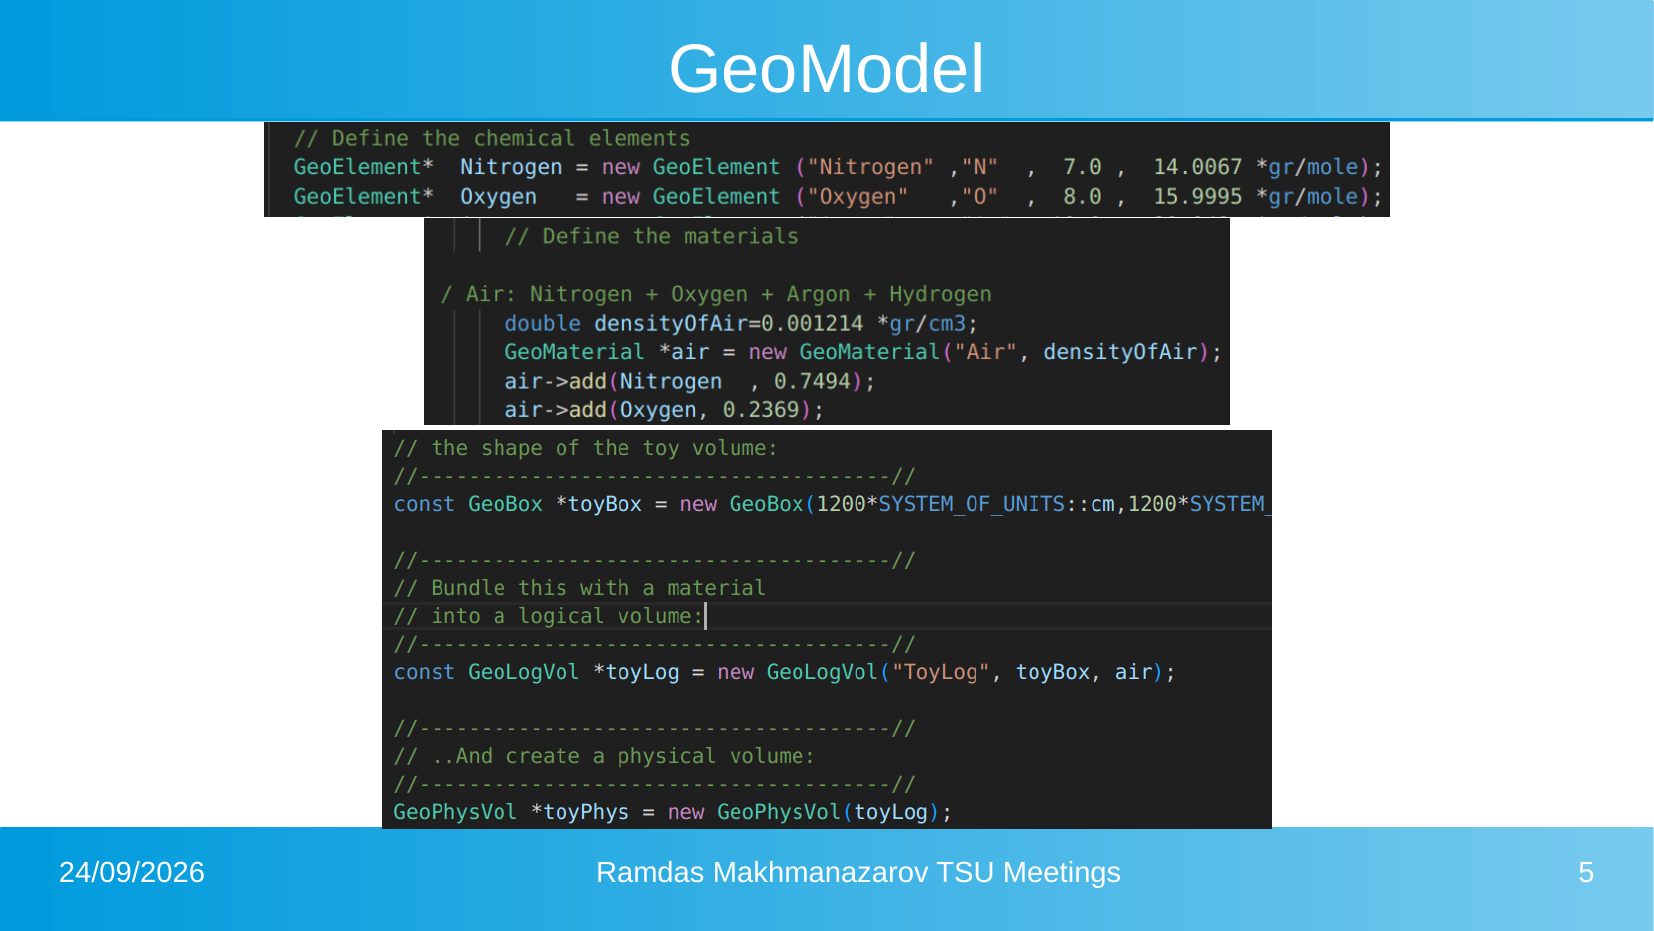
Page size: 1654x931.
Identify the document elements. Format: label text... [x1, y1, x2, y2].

picture [264, 122, 1390, 217]
title GeoModel [59, 29, 1595, 108]
picture [382, 430, 1272, 829]
picture [424, 218, 1230, 425]
